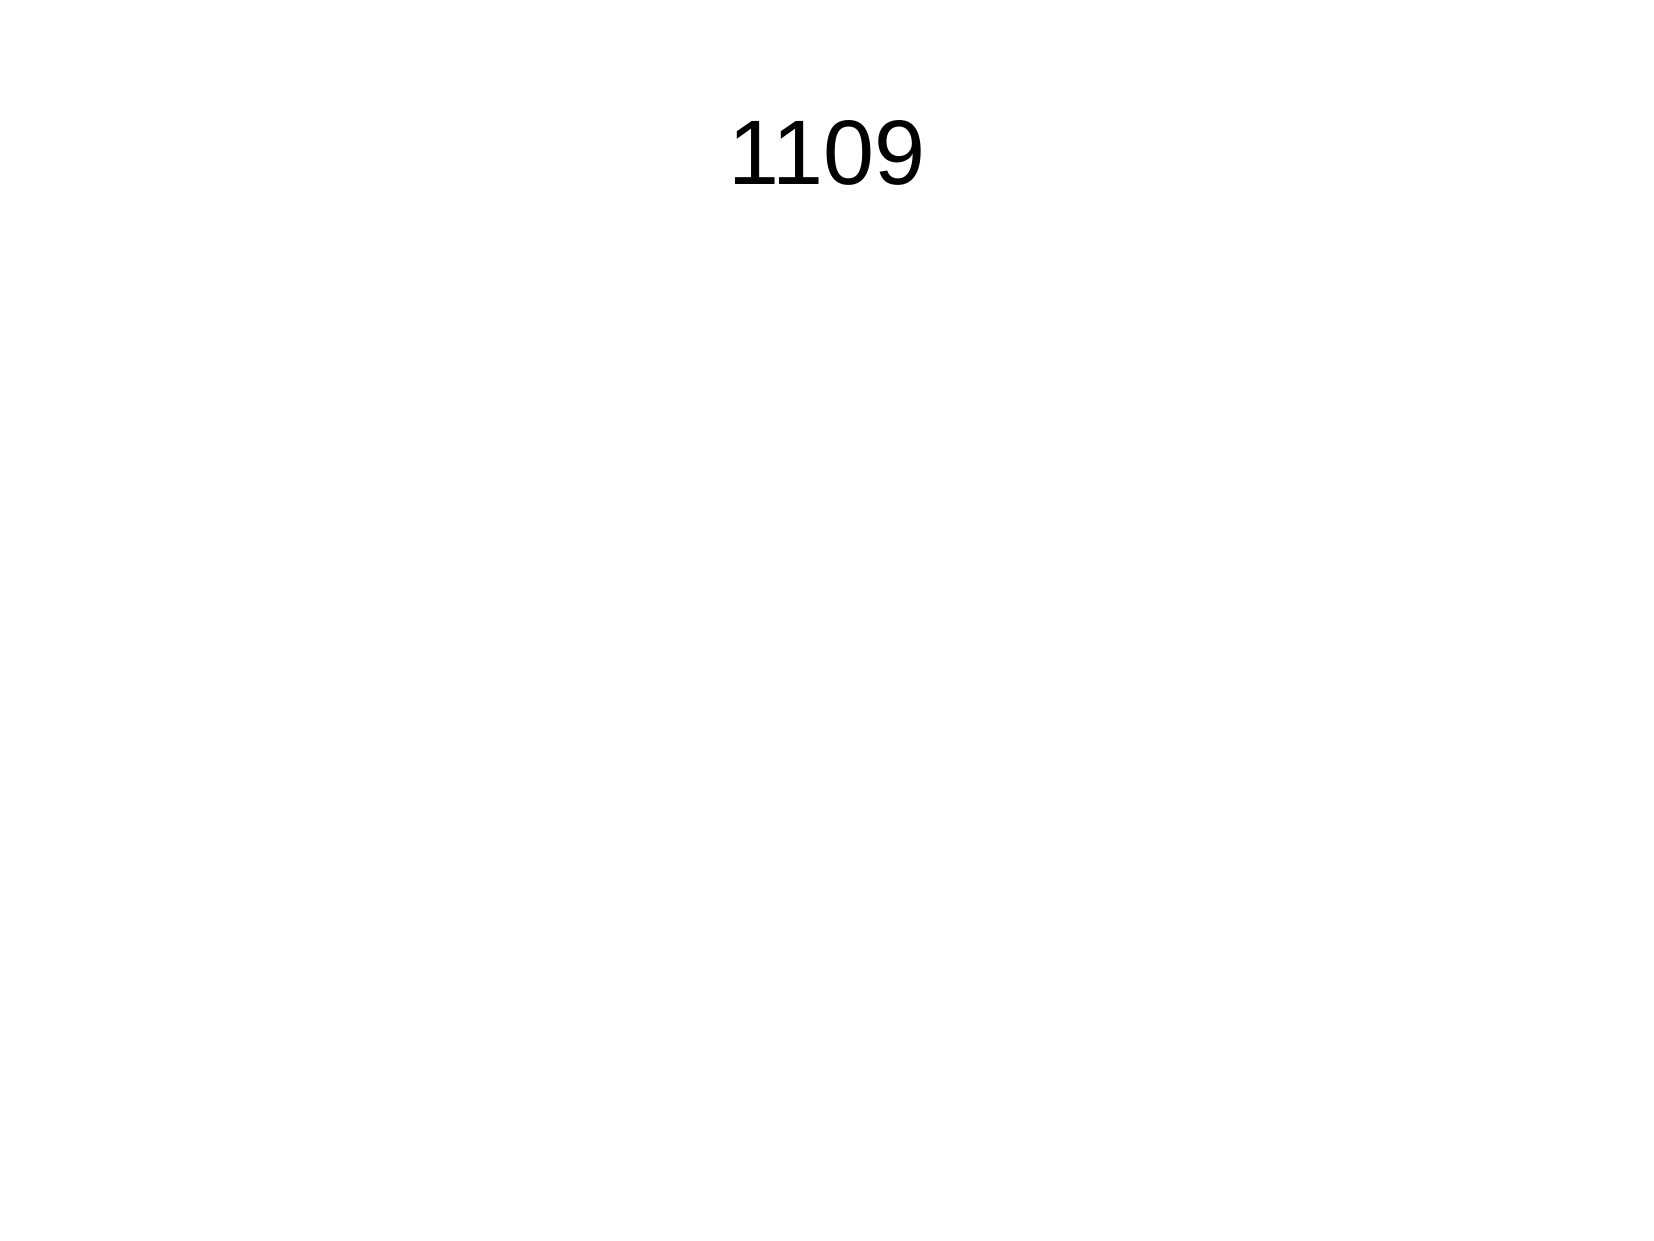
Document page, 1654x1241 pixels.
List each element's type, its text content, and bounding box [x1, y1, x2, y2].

title 1109 [82, 49, 1571, 257]
